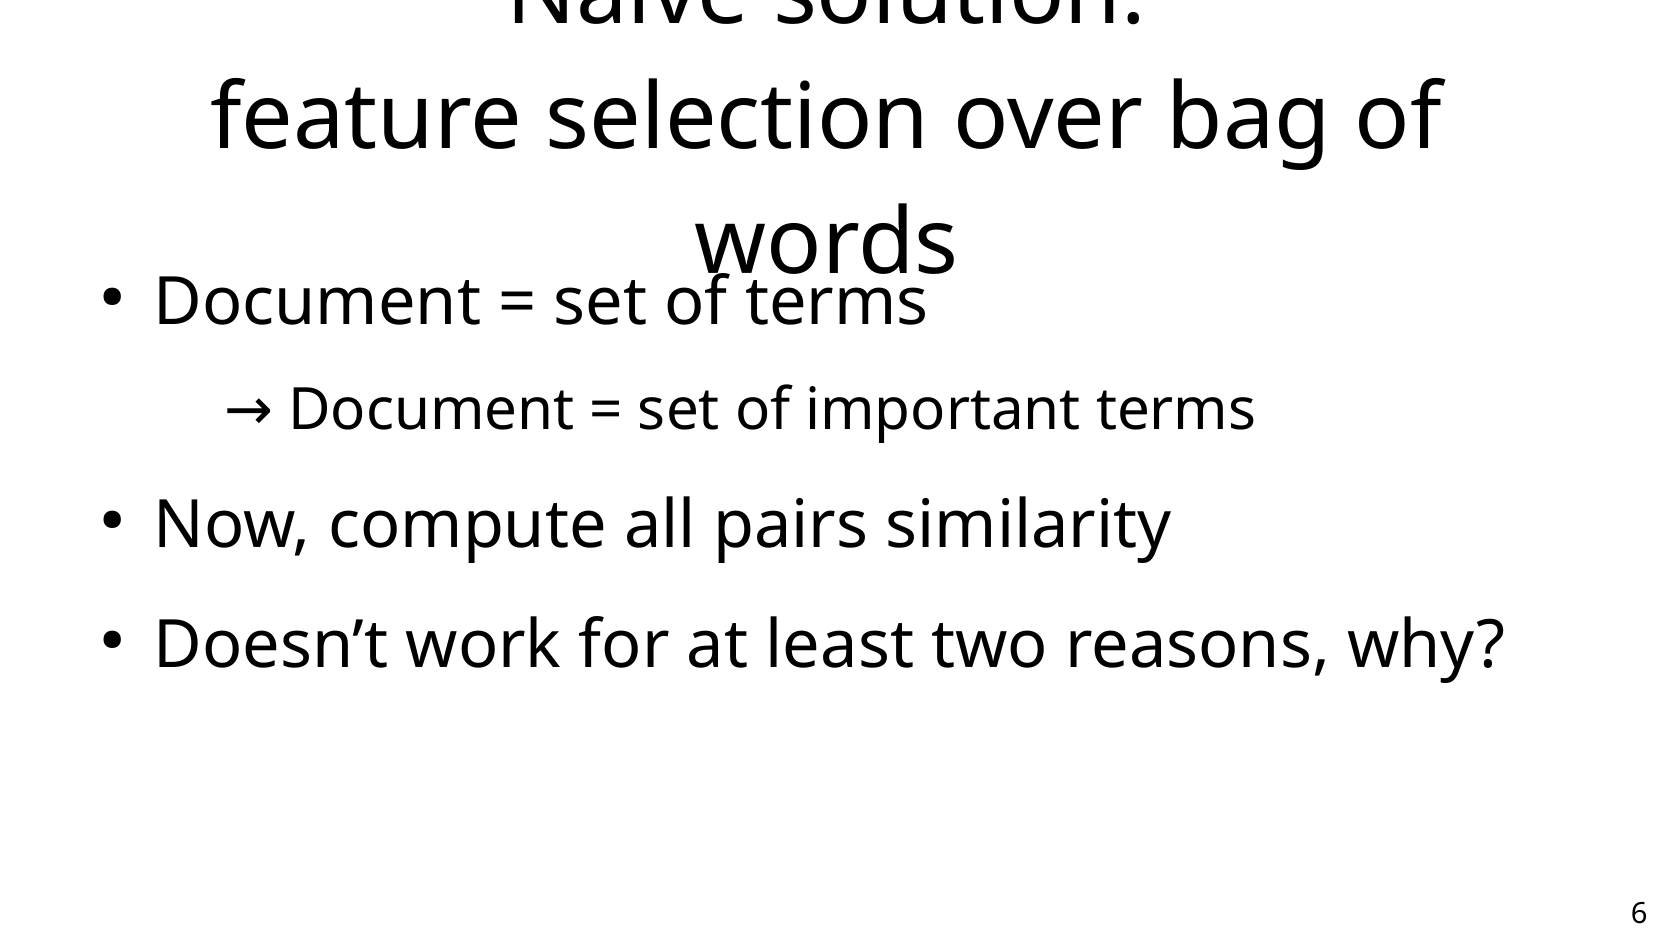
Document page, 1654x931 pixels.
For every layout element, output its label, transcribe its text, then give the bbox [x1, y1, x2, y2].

title Naïve solution: feature selection over bag of words [82, 1, 1571, 226]
list Document = set of terms → Document = set of important terms Now, compute all pairs similarity Doesn’t work for at least two reasons, why? [82, 253, 1571, 793]
